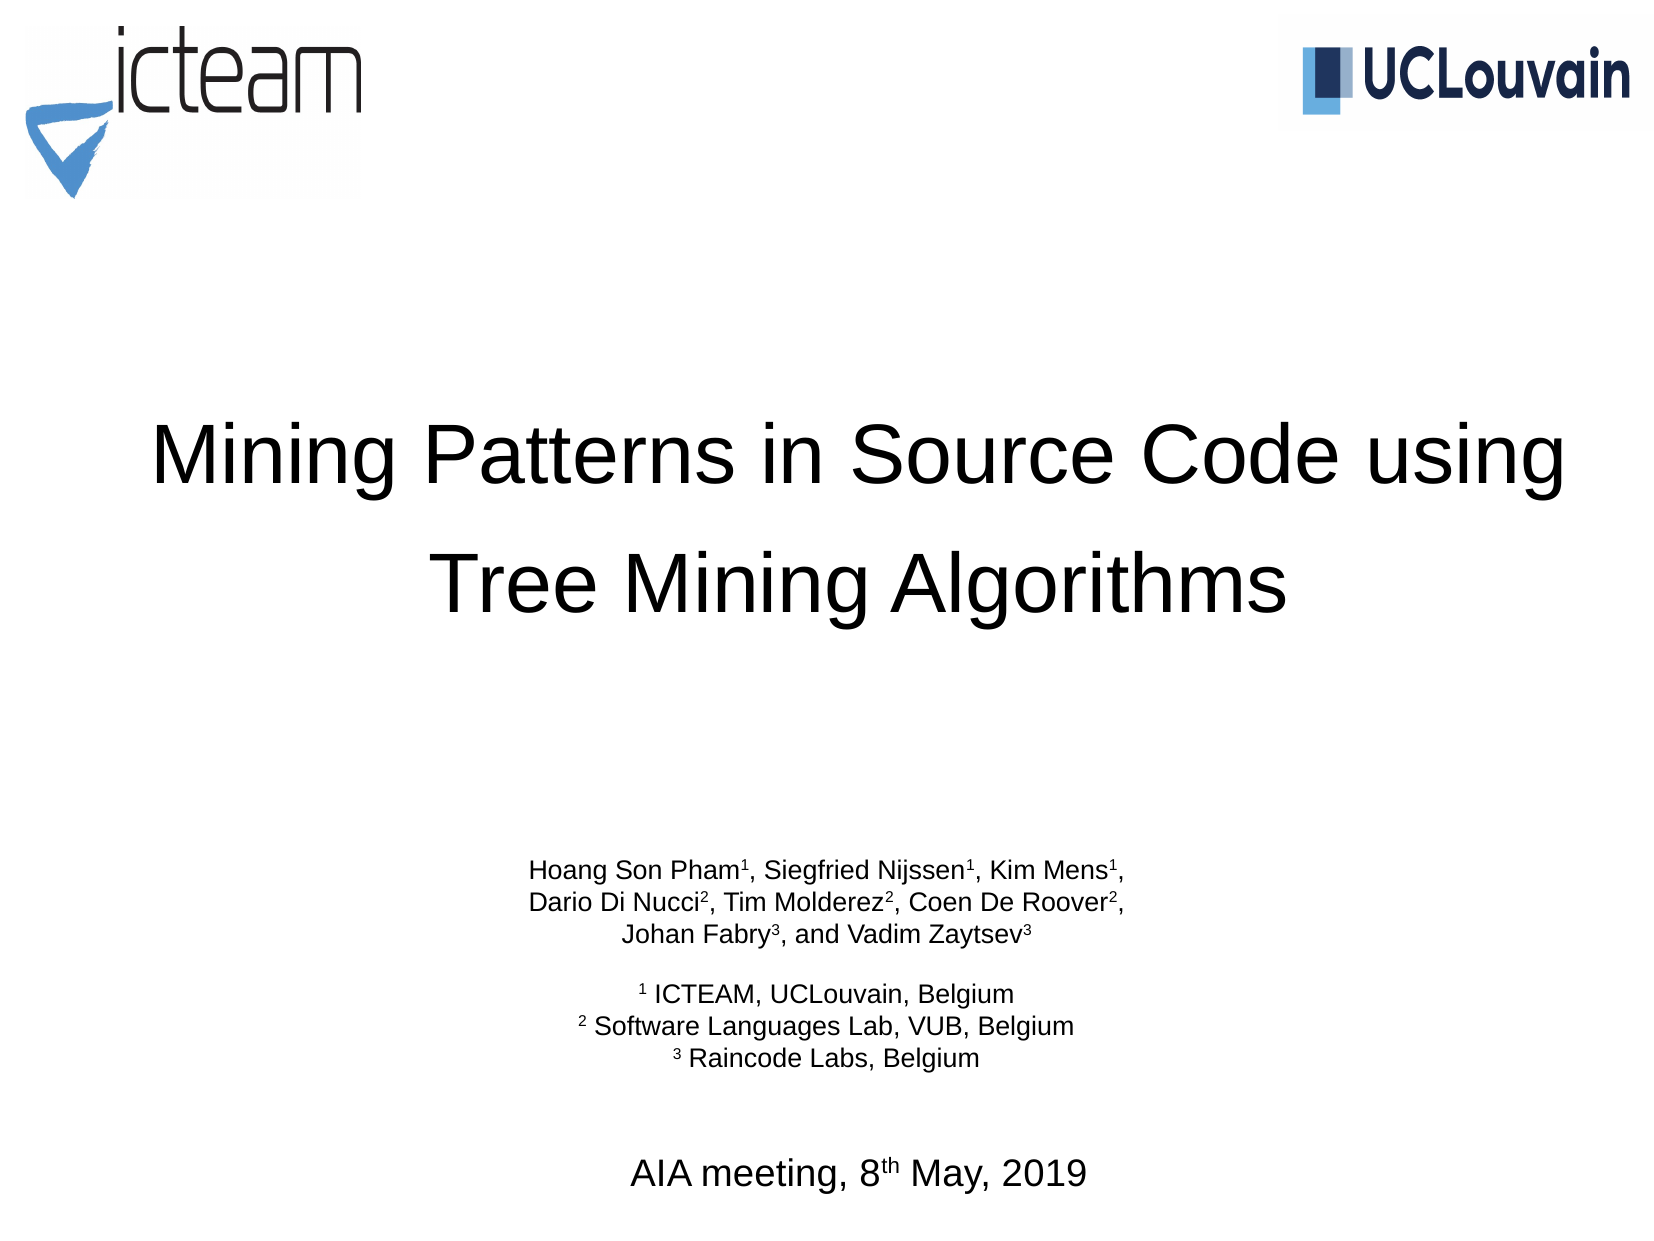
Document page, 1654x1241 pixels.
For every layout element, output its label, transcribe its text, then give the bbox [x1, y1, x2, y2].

list Mining Patterns in Source Code using Tree Mining Algorithms Hoang Son Pham1, Siegfried Nijssen1, Kim Mens1, Dario Di Nucci2, Tim Molderez2, Coen De Roover2, Johan Fabry3, and Vadim Zaytsev3 1 ICTEAM, UCLouvain, Belgium 2 Software Languages Lab, VUB, Belgium 3 Raincode Labs, Belgium AIA meeting, 8th May, 2019 [82, 289, 1571, 1213]
picture [25, 26, 361, 199]
picture [1278, 14, 1654, 131]
